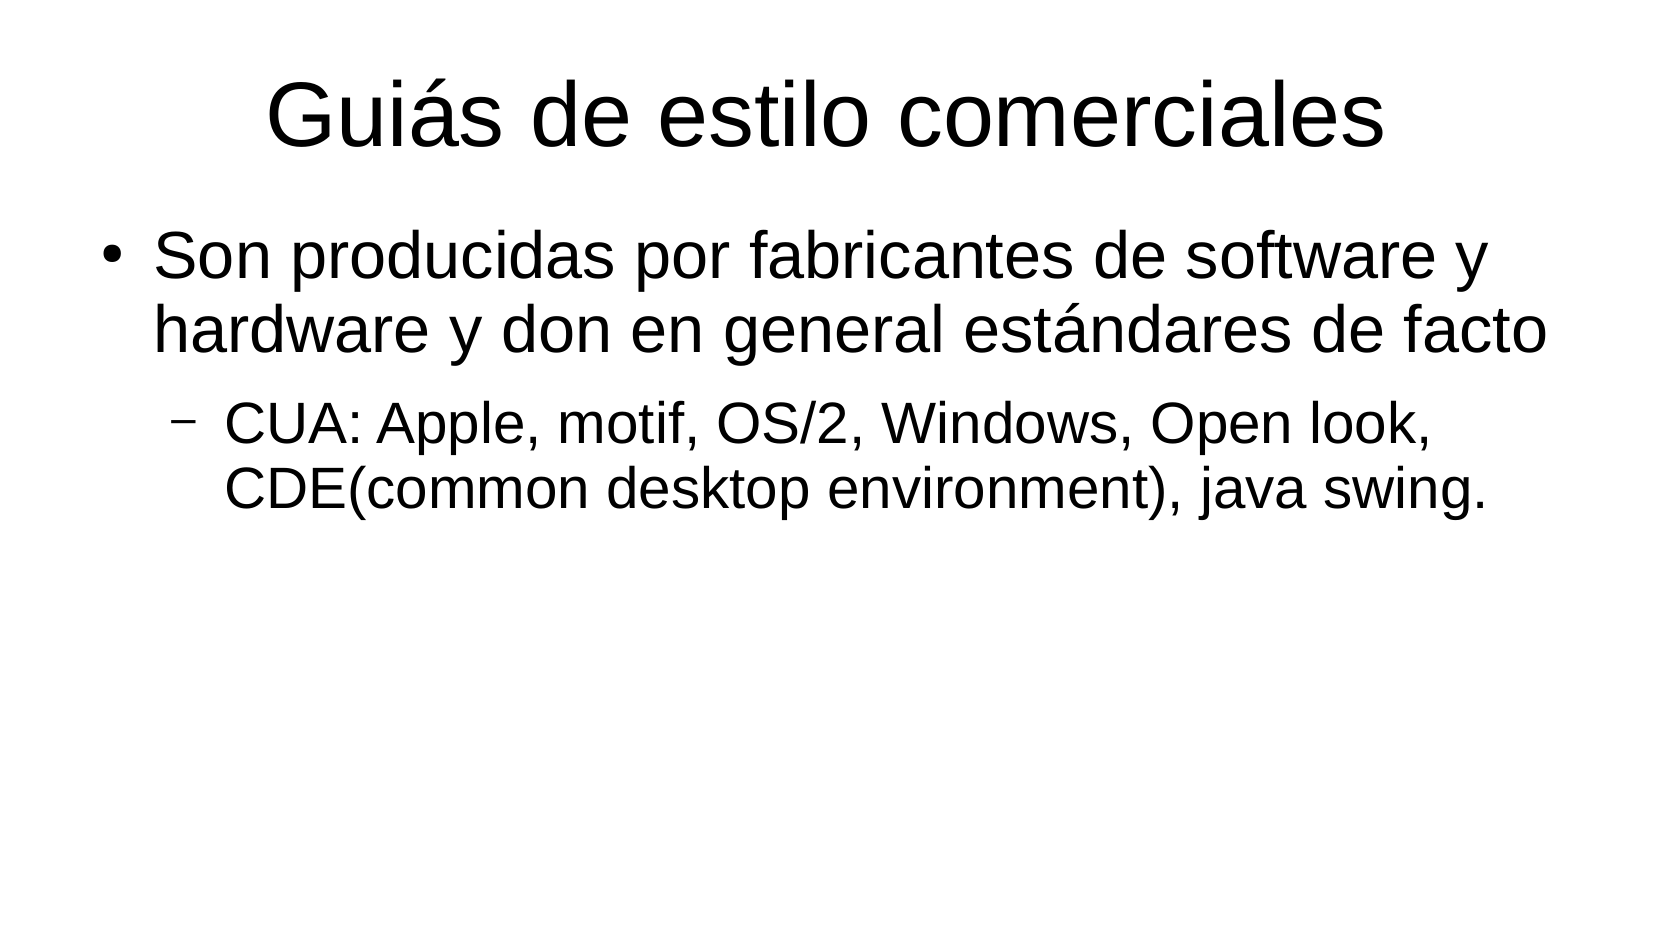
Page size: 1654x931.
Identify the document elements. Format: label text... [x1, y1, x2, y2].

list Son producidas por fabricantes de software y hardware y don en general estándares de facto CUA: Apple, motif, OS/2, Windows, Open look, CDE(common desktop environment), java swing. [82, 217, 1571, 758]
title Guiás de estilo comerciales [82, 37, 1571, 193]
